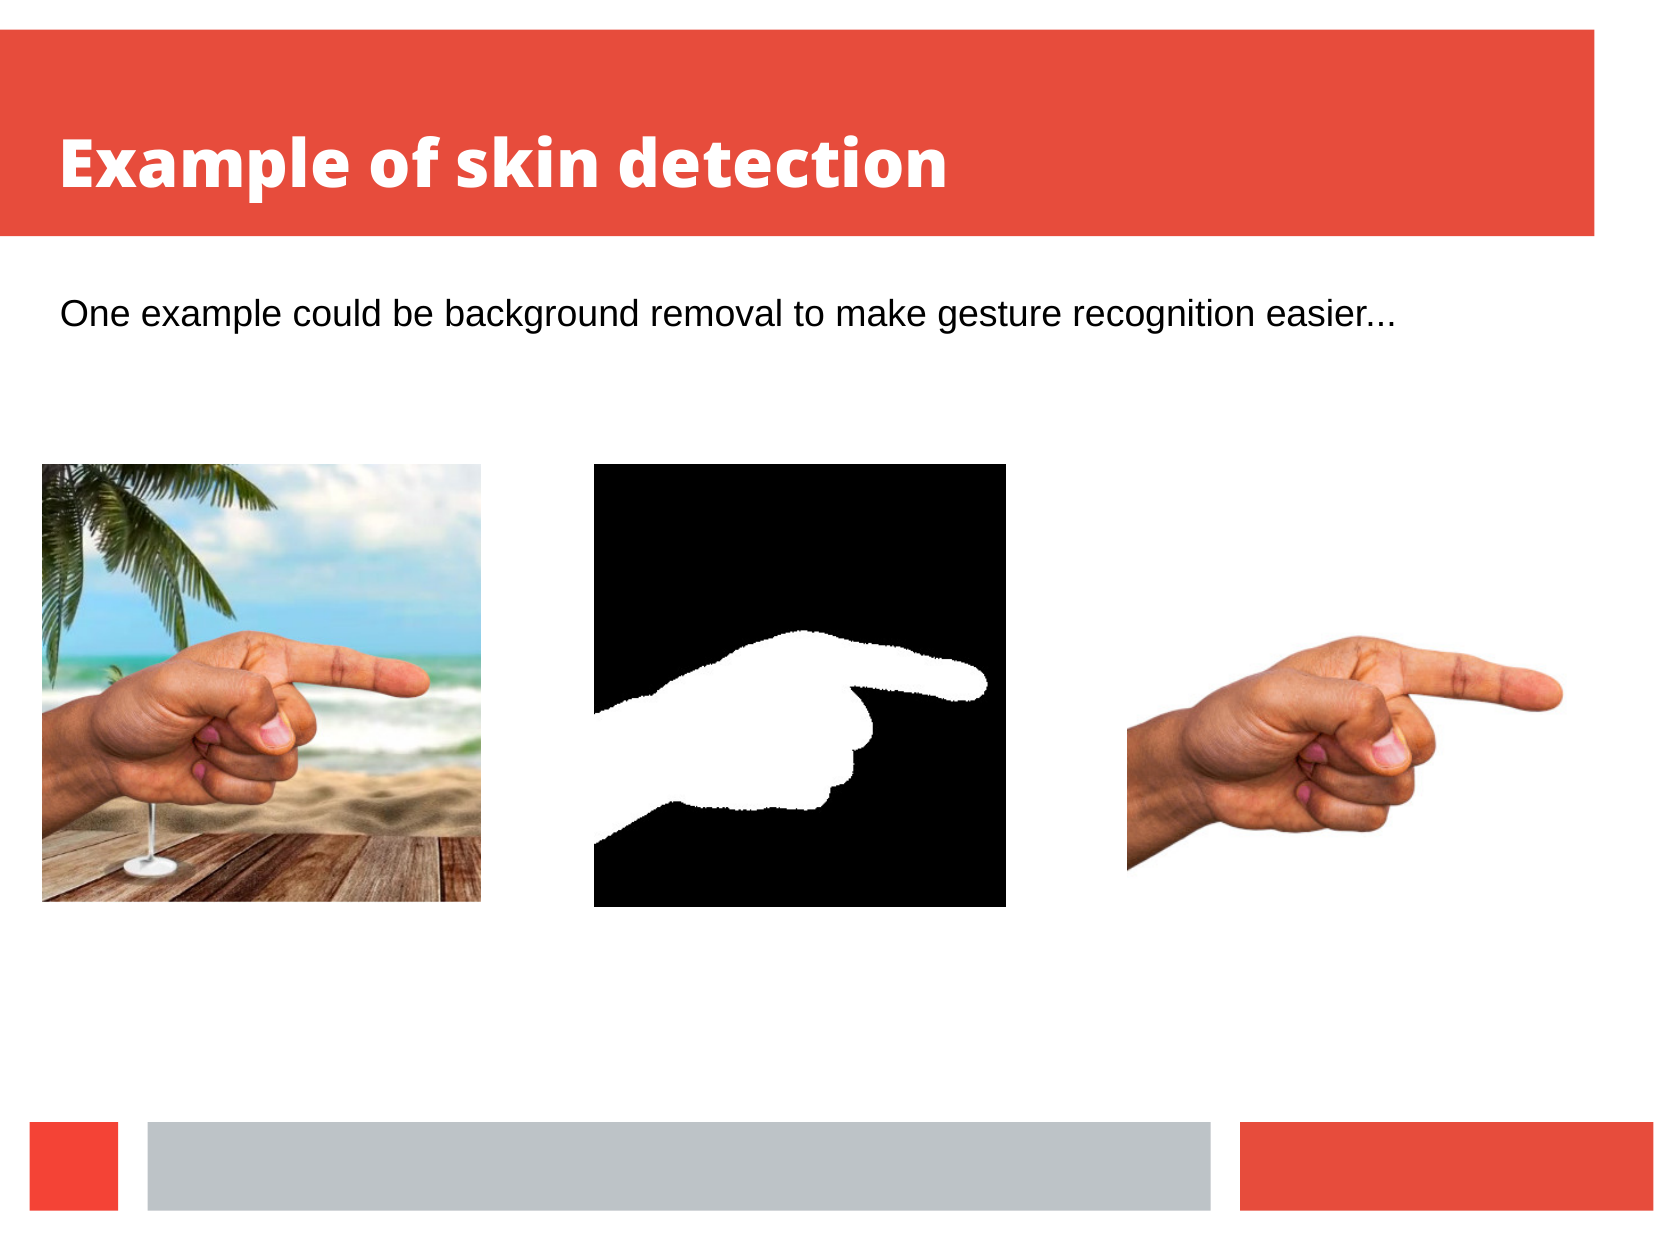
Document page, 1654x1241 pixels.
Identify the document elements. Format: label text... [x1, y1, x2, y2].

picture [594, 464, 1006, 907]
title Example of skin detection [59, 59, 1595, 207]
text_box One example could be background removal to make gesture recognition easier... [45, 285, 1531, 342]
picture [1127, 449, 1591, 942]
picture [42, 464, 481, 903]
